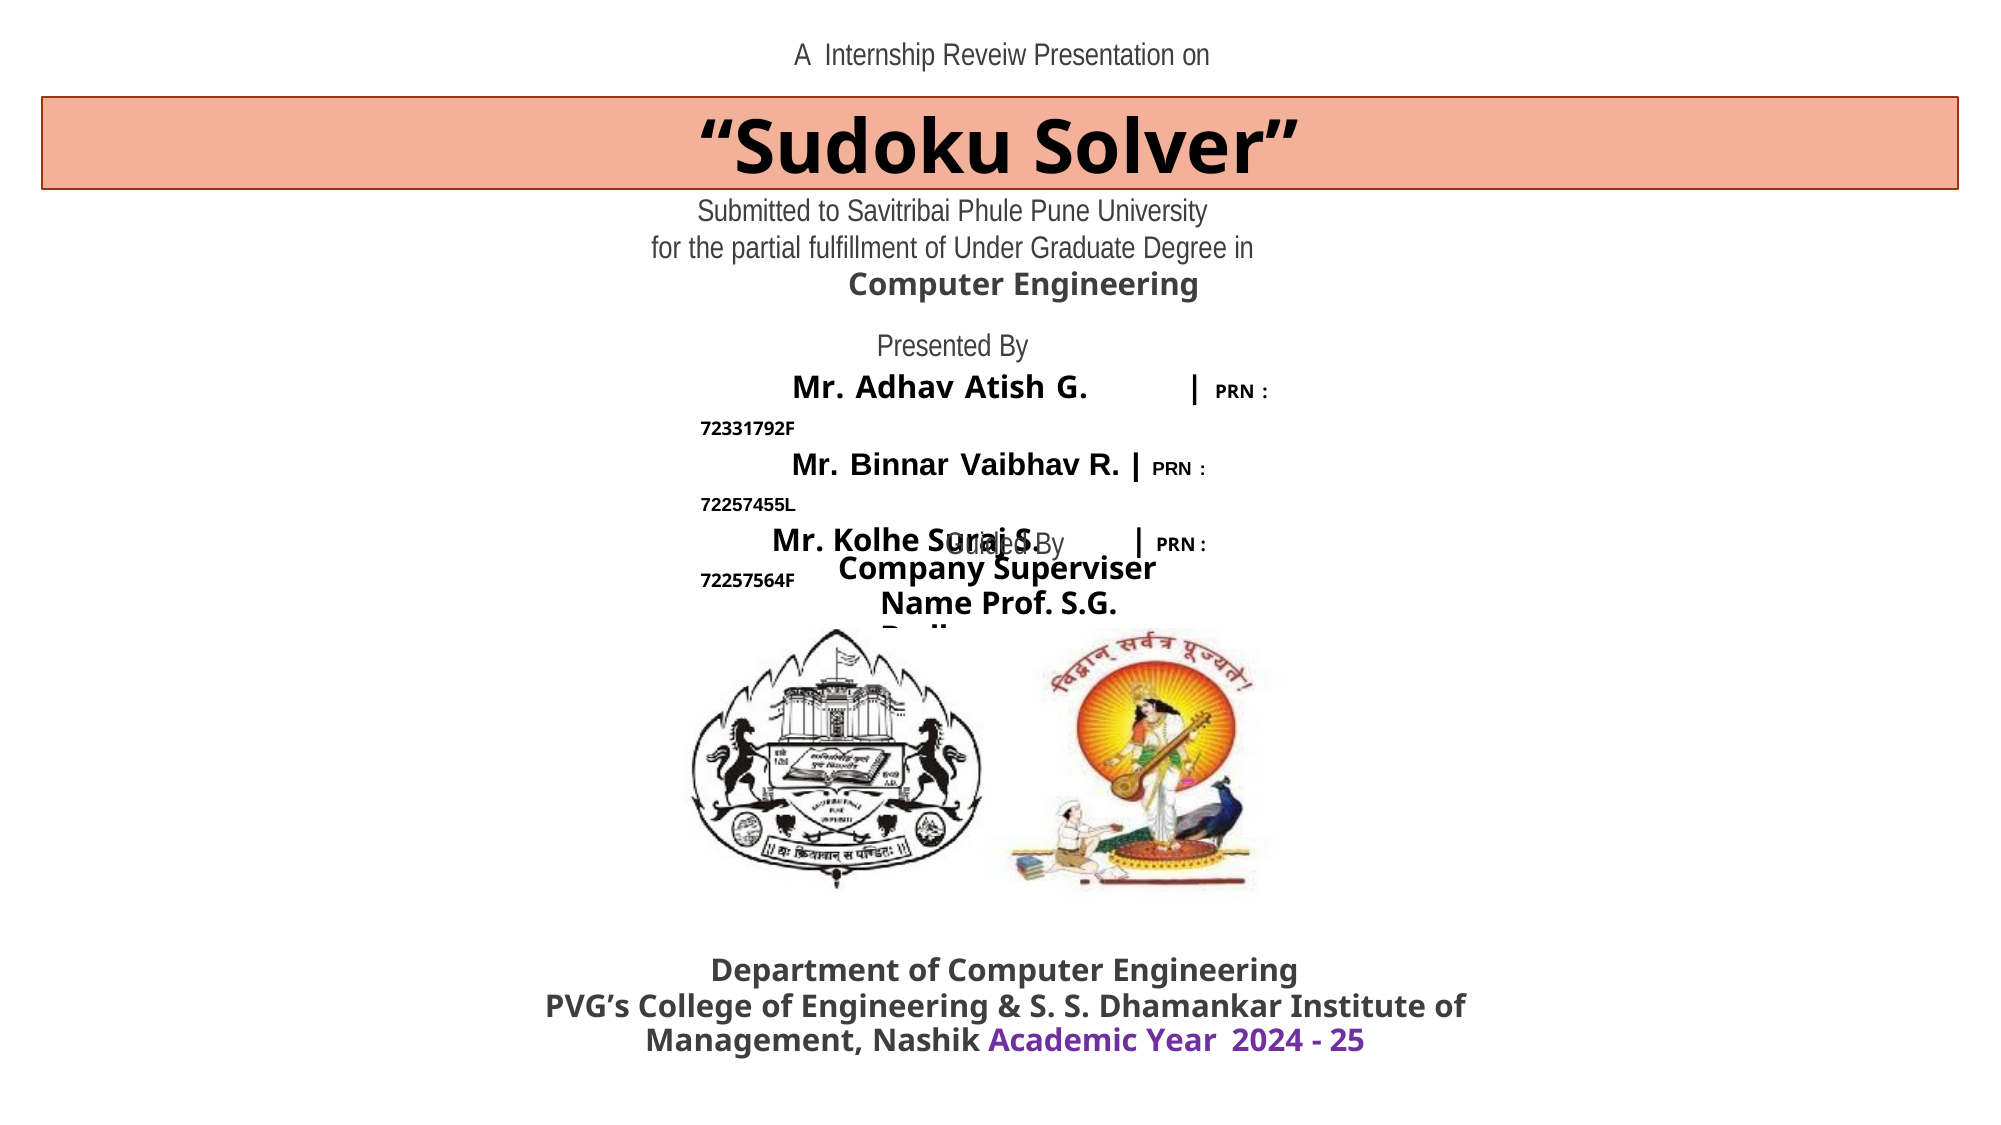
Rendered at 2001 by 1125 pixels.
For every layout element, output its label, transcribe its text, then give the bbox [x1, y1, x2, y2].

text_box Submitted to Savitribai Phule Pune University for the partial fulfillment of Under Graduate Degree in Computer Engineering Presented By Mr. Adhav Atish G. | PRN : 72331792F Mr. Binnar Vaibhav R. | PRN : 72257455L Mr. Kolhe Suraj S. | PRN : 72257564F [550, 190, 1416, 491]
text_box Guided By [943, 521, 1067, 545]
title A Internship Reveiw Presentation on [792, 32, 1218, 75]
text_box “Sudoku Solver” [42, 97, 1958, 189]
text_box Department of Computer Engineering PVG’s College of Engineering & S. S. Dhamankar Institute of Management, Nashik Academic Year 2024 - 25 [504, 949, 1505, 1059]
picture [683, 628, 1284, 899]
text_box Company Superviser Name Prof. S.G. Bodke [836, 545, 1174, 623]
